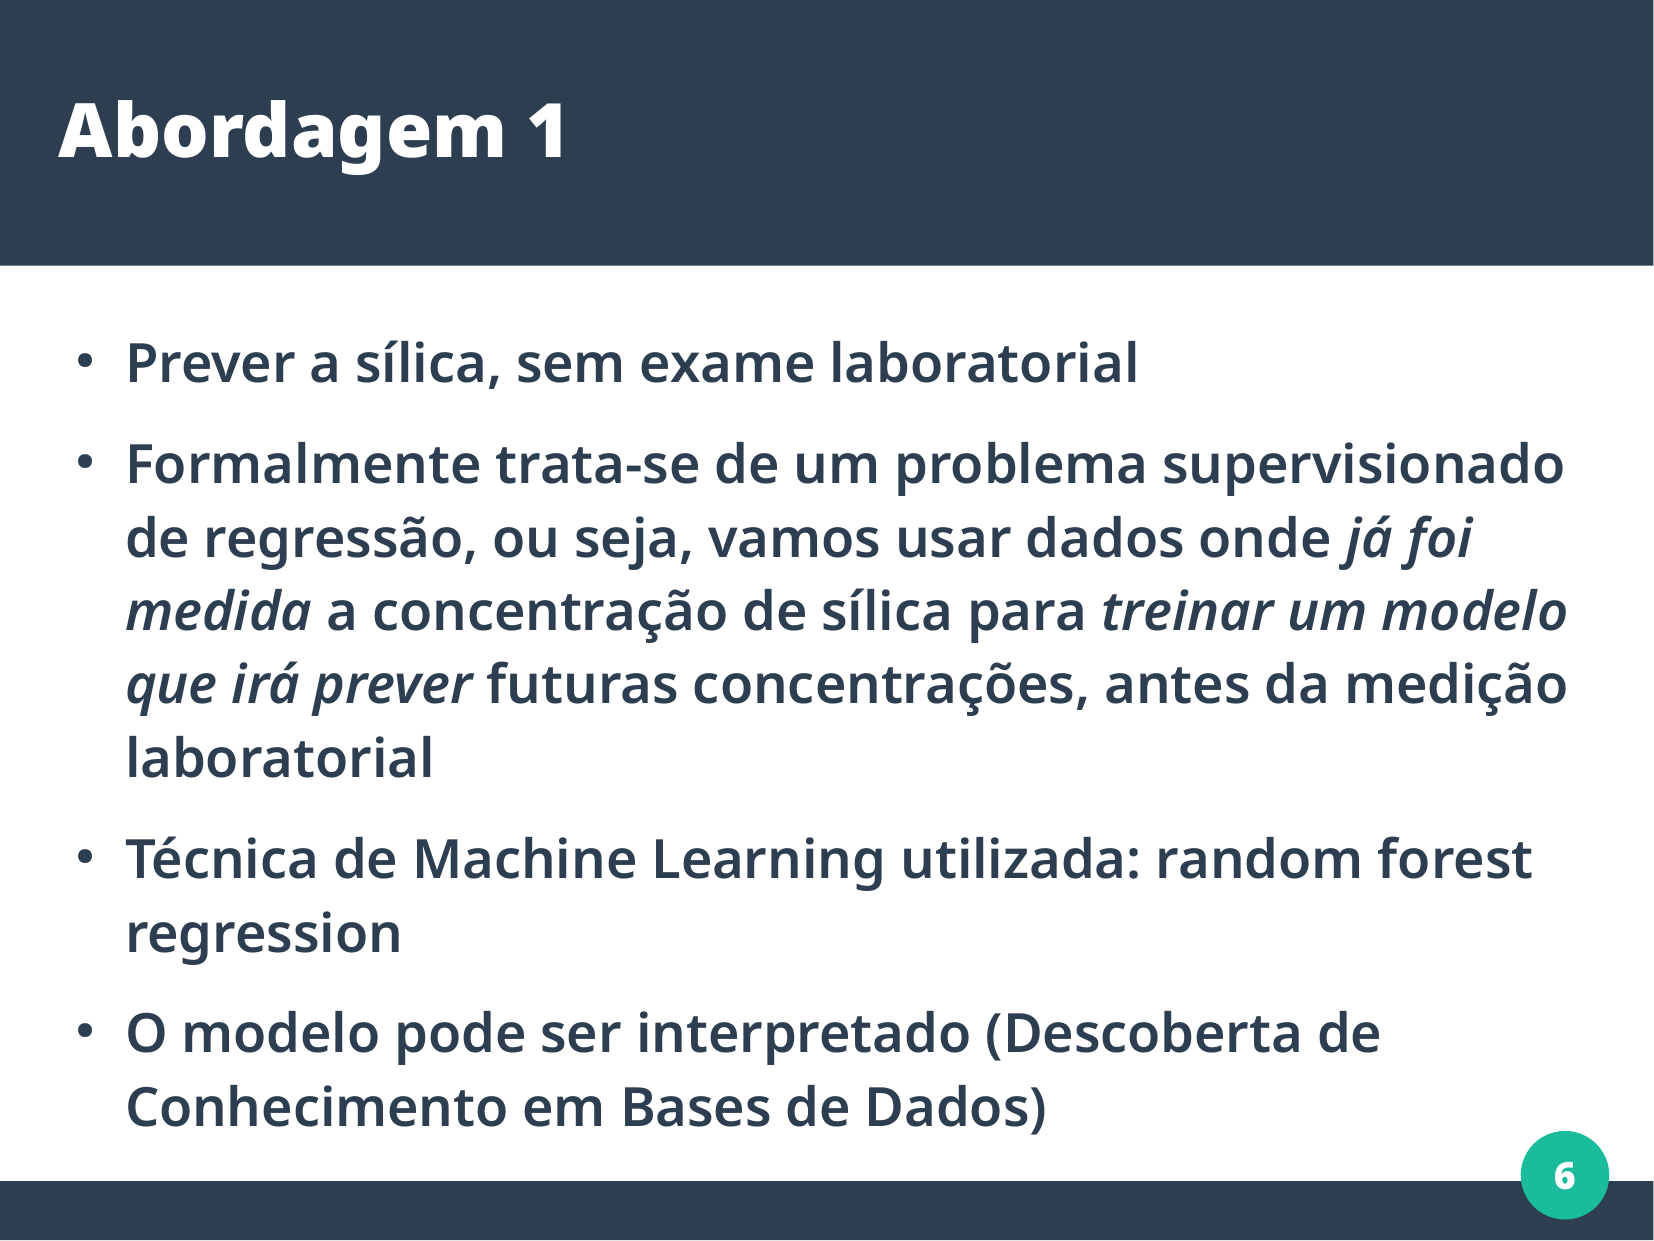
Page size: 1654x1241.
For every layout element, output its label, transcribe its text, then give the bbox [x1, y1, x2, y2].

title Abordagem 1 [59, 49, 1595, 207]
list Prever a sílica, sem exame laboratorial Formalmente trata-se de um problema supervisionado de regressão, ou seja, vamos usar dados onde já foi medida a concentração de sílica para treinar um modelo que irá prever futuras concentrações, antes da medição laboratorial Técnica de Machine Learning utilizada: random forest regression O modelo pode ser interpretado (Descoberta de Conhecimento em Bases de Dados) [59, 324, 1595, 1152]
